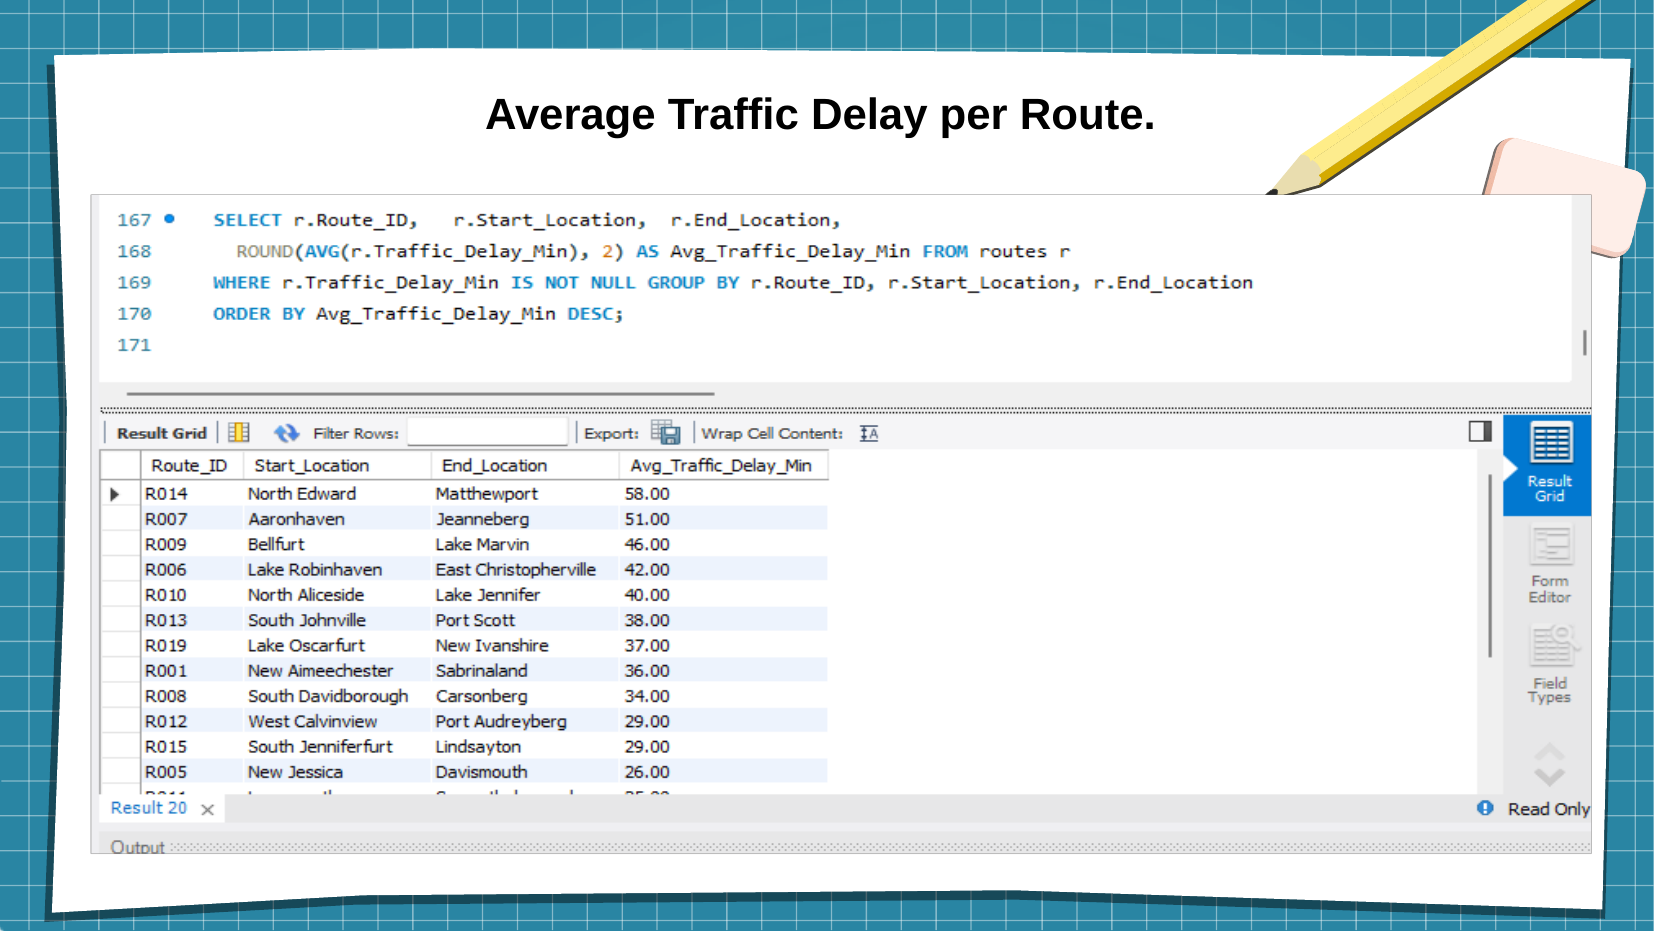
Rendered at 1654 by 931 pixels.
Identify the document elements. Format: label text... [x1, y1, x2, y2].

picture [88, 192, 1595, 857]
title Average Traffic Delay per Route. [82, 37, 1571, 193]
